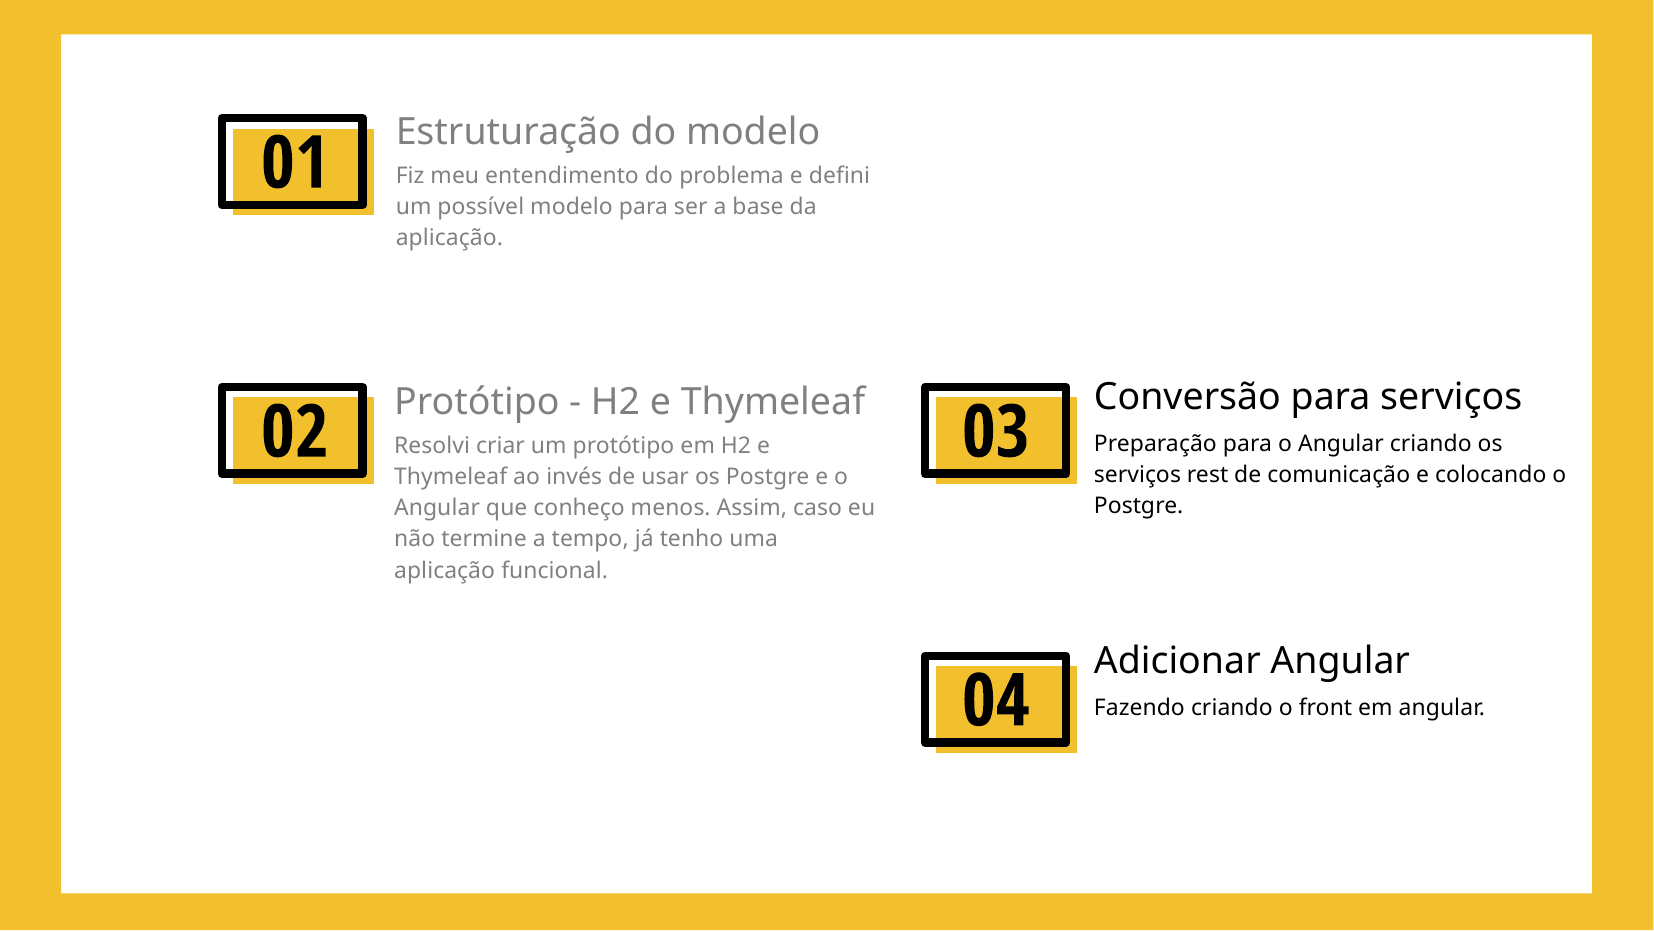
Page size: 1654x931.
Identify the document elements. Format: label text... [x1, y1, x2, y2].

title Estruturação do modelo [395, 79, 916, 182]
text_box Fazendo criando o front em angular. [1093, 690, 1574, 879]
text_box Preparação para o Angular criando os serviços rest de comunicação e colocando o Postgre. [1093, 426, 1574, 615]
text_box Fiz meu entendimento do problema e defini um possível modelo para ser a base da aplicação. [395, 158, 884, 342]
title Conversão para serviços [1093, 369, 1568, 421]
text_box Resolvi criar um protótipo em H2 e Thymeleaf ao invés de usar os Postgre e o Angular que conheço menos. Assim, caso eu não termine a tempo, já tenho uma aplicação funcional. [394, 428, 884, 612]
title Protótipo - H2 e Thymeleaf [394, 349, 916, 452]
title Adicionar Angular [1093, 633, 1568, 685]
